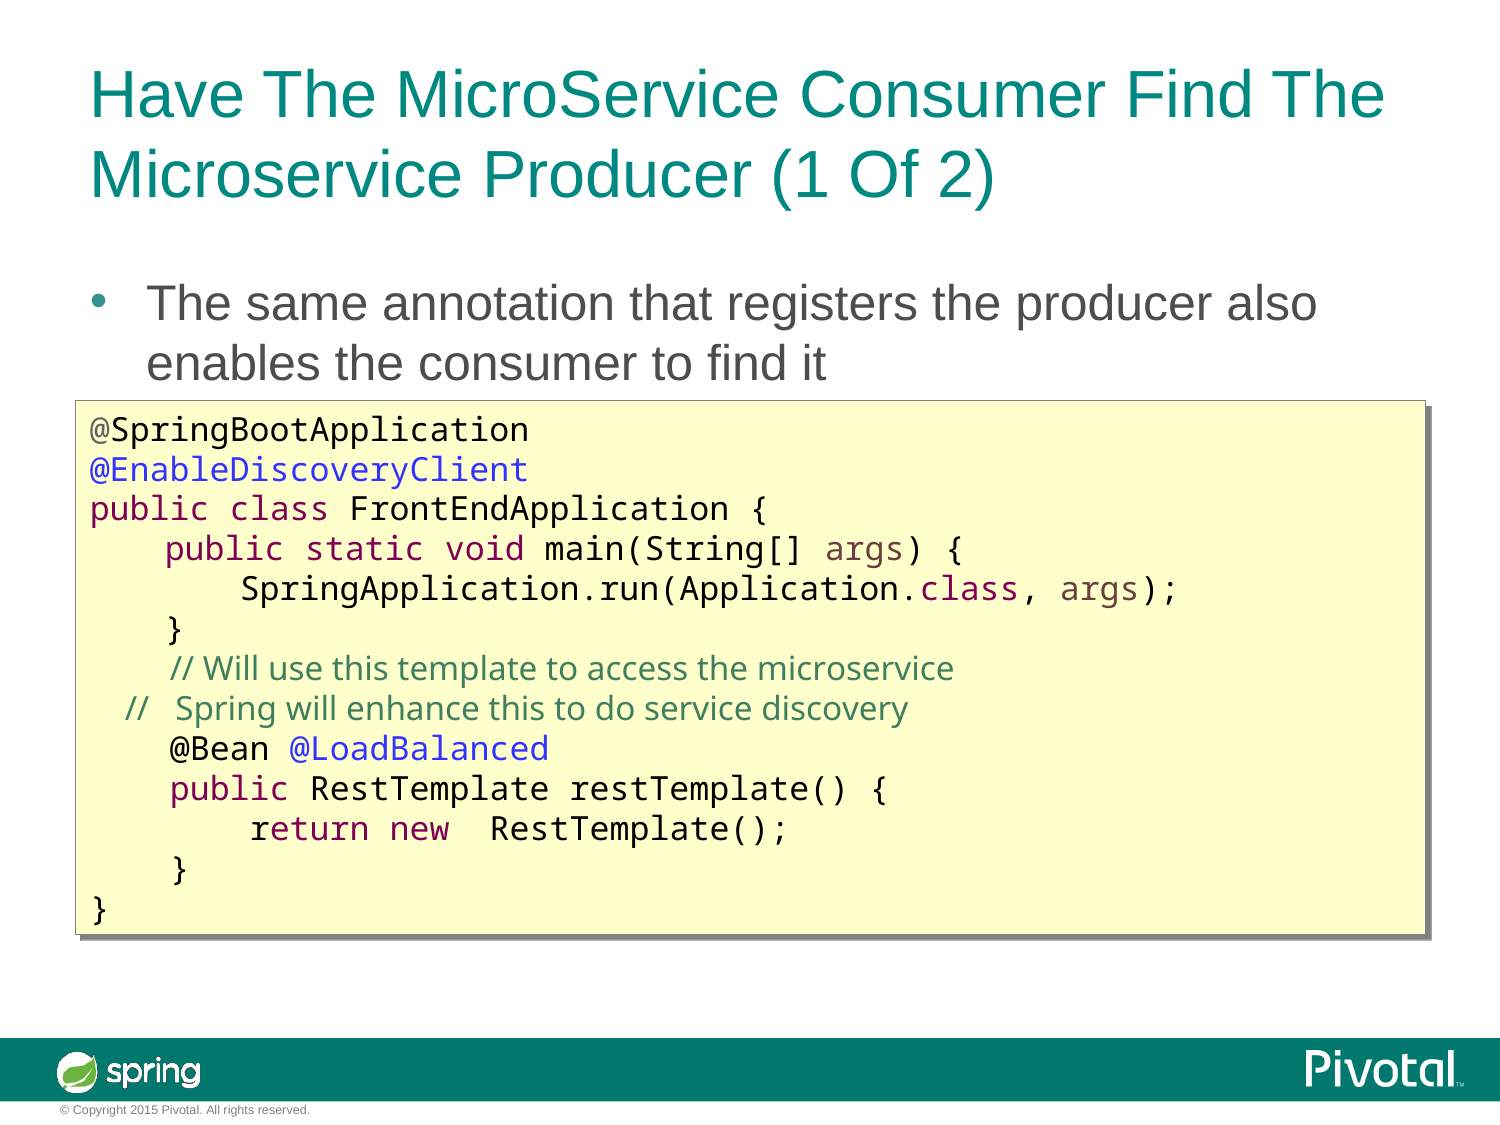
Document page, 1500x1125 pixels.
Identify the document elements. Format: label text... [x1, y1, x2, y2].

title Have The MicroService Consumer Find The Microservice Producer (1 Of 2) [75, 37, 1426, 225]
picture [1306, 1050, 1464, 1087]
picture [32, 1041, 210, 1103]
list The same annotation that registers the producer also enables the consumer to find it [75, 262, 1426, 1013]
